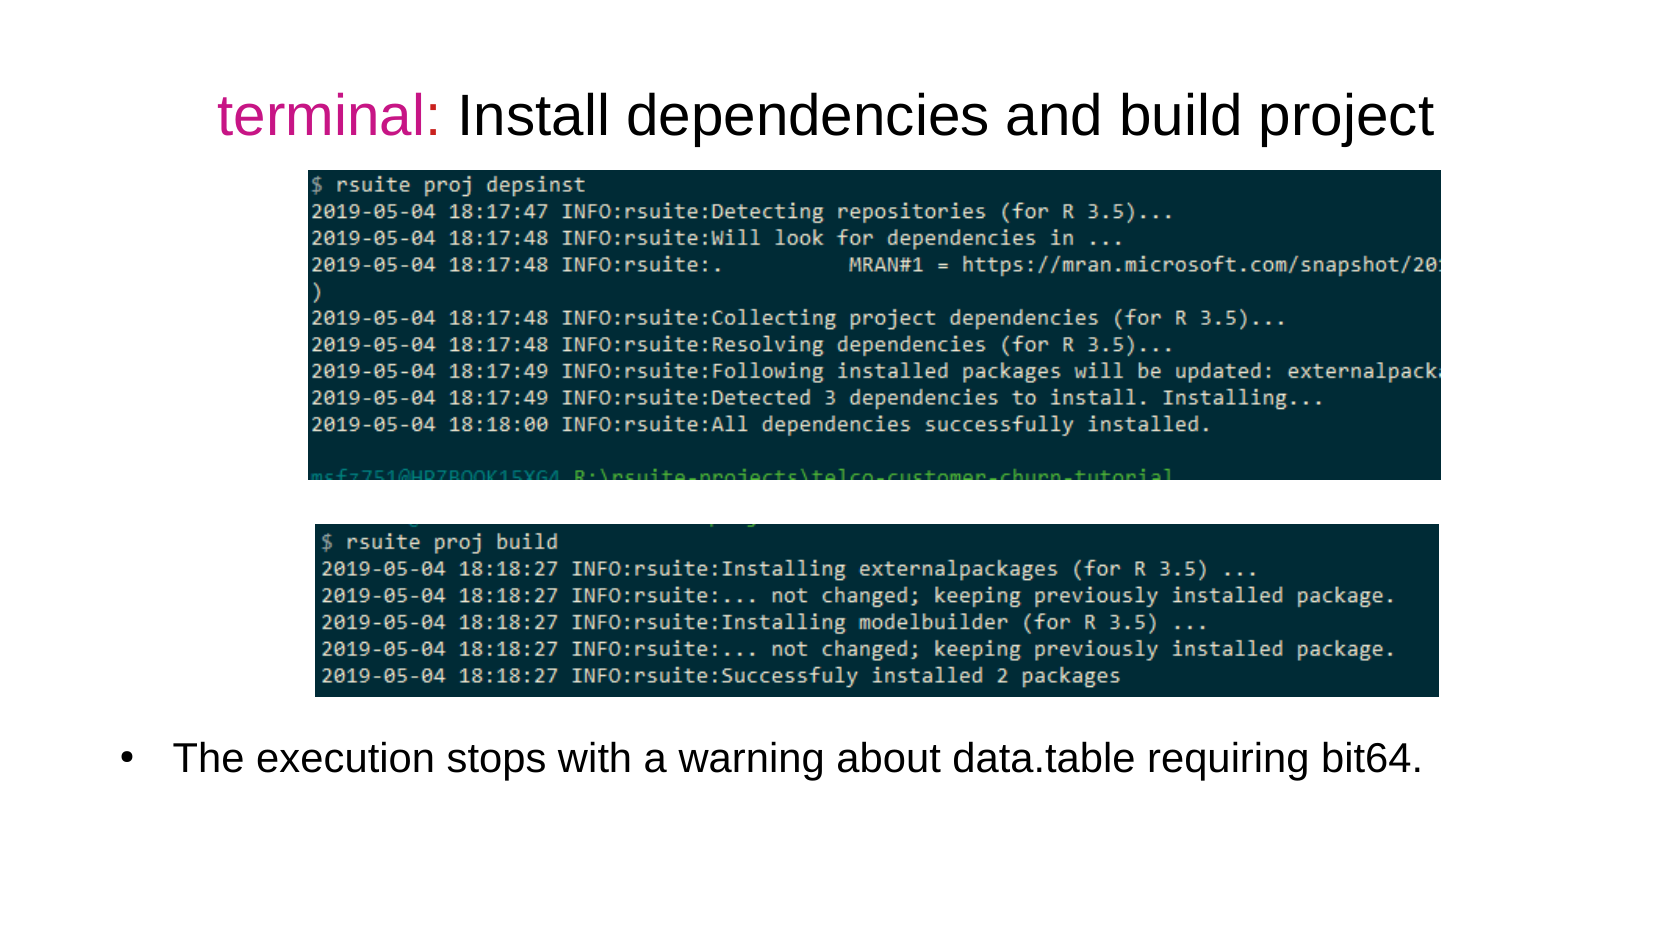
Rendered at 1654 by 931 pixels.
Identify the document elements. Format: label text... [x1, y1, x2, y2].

picture [813, 367, 824, 382]
picture [835, 565, 846, 580]
picture [462, 204, 473, 218]
picture [739, 416, 747, 431]
picture [775, 391, 785, 404]
picture [487, 311, 497, 324]
picture [538, 364, 548, 378]
picture [1147, 645, 1158, 660]
picture [375, 258, 397, 271]
picture [938, 420, 960, 431]
picture [424, 181, 461, 196]
picture [510, 562, 521, 575]
list The execution stops with a warning about data.table requiring bit64. [101, 735, 1591, 901]
picture [1189, 261, 1198, 271]
picture [675, 391, 685, 404]
picture [338, 364, 347, 378]
picture [461, 669, 471, 682]
picture [323, 615, 333, 629]
picture [650, 234, 660, 245]
picture [538, 204, 547, 218]
picture [897, 618, 908, 629]
picture [1199, 645, 1207, 656]
picture [1248, 587, 1257, 602]
picture [523, 533, 531, 549]
picture [835, 587, 844, 602]
picture [409, 538, 421, 549]
picture [860, 592, 869, 602]
picture [1095, 471, 1110, 481]
picture [822, 672, 832, 682]
picture [847, 592, 857, 602]
picture [626, 474, 633, 481]
picture [375, 204, 397, 218]
picture [889, 208, 897, 218]
picture [501, 391, 510, 404]
picture [1177, 261, 1187, 271]
picture [1189, 394, 1198, 404]
picture [811, 560, 819, 575]
picture [1089, 337, 1098, 351]
picture [976, 208, 985, 218]
picture [1123, 645, 1132, 656]
picture [573, 588, 582, 602]
picture [501, 364, 510, 378]
picture [864, 234, 874, 245]
picture [751, 229, 760, 245]
picture [776, 204, 785, 218]
picture [585, 669, 621, 682]
picture [501, 231, 510, 245]
picture [687, 314, 699, 324]
picture [864, 314, 886, 324]
picture [324, 364, 336, 378]
picture [575, 364, 611, 378]
picture [1010, 592, 1021, 607]
picture [872, 592, 883, 607]
picture [697, 672, 708, 682]
picture [1063, 204, 1074, 218]
picture [675, 364, 685, 378]
picture [1161, 562, 1170, 575]
picture [839, 363, 847, 378]
picture [1114, 337, 1123, 351]
picture [926, 208, 949, 218]
picture [922, 614, 944, 629]
picture [323, 669, 333, 682]
picture [663, 256, 672, 271]
picture [1240, 309, 1246, 329]
picture [1237, 640, 1244, 656]
picture [1226, 258, 1235, 271]
picture [760, 562, 769, 575]
picture [563, 311, 572, 324]
picture [1052, 229, 1060, 245]
picture [687, 234, 699, 245]
picture [1013, 391, 1023, 404]
picture [911, 614, 919, 629]
picture [1202, 261, 1212, 271]
picture [835, 640, 844, 656]
picture [685, 615, 694, 629]
picture [850, 389, 860, 404]
picture [360, 642, 371, 656]
picture [488, 204, 498, 218]
picture [1302, 261, 1323, 271]
picture [822, 645, 832, 656]
picture [1297, 645, 1332, 660]
picture [1222, 645, 1232, 656]
picture [422, 588, 446, 602]
picture [1026, 394, 1037, 404]
picture [902, 363, 910, 378]
picture [1114, 389, 1123, 404]
picture [675, 258, 685, 271]
picture [660, 618, 669, 629]
picture [1252, 389, 1260, 404]
picture [1002, 203, 1010, 223]
picture [322, 533, 332, 552]
picture [673, 614, 682, 629]
picture [498, 669, 508, 682]
picture [1360, 645, 1384, 660]
picture [675, 231, 685, 245]
picture [835, 618, 846, 634]
picture [925, 363, 948, 378]
picture [1176, 394, 1185, 404]
picture [462, 311, 473, 324]
picture [341, 471, 346, 481]
picture [811, 614, 819, 629]
picture [850, 258, 923, 271]
picture [712, 416, 735, 431]
picture [472, 562, 483, 575]
picture [348, 538, 358, 549]
picture [910, 669, 919, 682]
picture [451, 364, 460, 378]
picture [472, 669, 483, 682]
picture [563, 258, 572, 271]
picture [1227, 311, 1235, 324]
picture [1347, 592, 1357, 602]
picture [748, 618, 757, 629]
picture [825, 314, 836, 329]
picture [1360, 592, 1384, 607]
picture [1064, 261, 1087, 271]
picture [1138, 420, 1148, 431]
picture [789, 336, 797, 351]
picture [1114, 204, 1123, 218]
picture [375, 417, 397, 431]
picture [826, 391, 835, 404]
picture [772, 645, 782, 656]
picture [375, 364, 397, 378]
picture [509, 669, 521, 682]
picture [626, 234, 647, 245]
picture [963, 420, 972, 431]
picture [374, 311, 397, 324]
picture [673, 587, 682, 602]
picture [822, 592, 832, 602]
picture [450, 471, 454, 481]
picture [750, 208, 772, 218]
picture [676, 204, 685, 218]
picture [450, 311, 459, 324]
picture [947, 592, 983, 607]
picture [850, 341, 897, 356]
picture [1326, 261, 1350, 276]
picture [1123, 592, 1132, 602]
picture [876, 416, 885, 431]
picture [575, 231, 611, 245]
picture [636, 645, 657, 656]
picture [847, 672, 858, 687]
picture [374, 391, 397, 404]
picture [888, 420, 899, 431]
picture [738, 341, 747, 351]
picture [860, 565, 871, 575]
picture [385, 588, 407, 602]
picture [913, 341, 935, 351]
picture [1152, 416, 1160, 431]
picture [798, 672, 807, 682]
picture [997, 645, 1007, 656]
picture [1347, 645, 1357, 656]
picture [1035, 614, 1046, 629]
picture [524, 337, 548, 351]
picture [334, 669, 357, 682]
picture [324, 337, 361, 351]
picture [422, 562, 446, 575]
picture [1151, 261, 1160, 271]
picture [563, 337, 572, 351]
picture [888, 230, 897, 245]
picture [687, 341, 698, 351]
picture [988, 234, 997, 245]
picture [1052, 416, 1060, 431]
picture [1086, 640, 1094, 656]
picture [1176, 311, 1186, 324]
picture [789, 208, 797, 218]
picture [387, 178, 397, 191]
picture [497, 642, 507, 656]
picture [1426, 258, 1437, 271]
picture [412, 311, 436, 324]
picture [985, 565, 994, 575]
picture [626, 394, 647, 404]
picture [636, 672, 657, 682]
picture [1164, 469, 1170, 481]
picture [1111, 672, 1120, 682]
picture [885, 587, 907, 602]
picture [1013, 416, 1035, 431]
picture [713, 391, 736, 404]
picture [763, 367, 786, 378]
picture [926, 420, 935, 431]
picture [601, 469, 608, 481]
picture [798, 588, 807, 602]
picture [501, 258, 510, 271]
picture [1035, 592, 1083, 607]
picture [725, 341, 736, 351]
picture [313, 474, 323, 481]
picture [998, 669, 1008, 682]
picture [673, 667, 682, 682]
picture [701, 474, 736, 481]
picture [1236, 587, 1245, 602]
picture [898, 672, 907, 682]
picture [334, 642, 357, 656]
picture [772, 618, 782, 629]
picture [488, 258, 498, 271]
picture [462, 258, 473, 271]
picture [937, 474, 986, 481]
picture [421, 471, 434, 481]
picture [498, 588, 508, 602]
picture [575, 391, 611, 404]
picture [1239, 389, 1248, 404]
picture [451, 231, 459, 245]
picture [1111, 615, 1120, 629]
picture [1152, 314, 1162, 324]
title terminal: Install dependencies and build project [82, 37, 1571, 193]
picture [737, 391, 747, 404]
picture [488, 231, 497, 245]
picture [850, 367, 860, 378]
picture [1210, 642, 1220, 656]
picture [1085, 615, 1096, 629]
picture [1022, 672, 1057, 687]
picture [885, 640, 907, 656]
picture [1126, 309, 1136, 324]
picture [472, 615, 483, 629]
picture [800, 367, 810, 378]
picture [972, 614, 982, 629]
picture [334, 588, 371, 602]
picture [772, 672, 783, 682]
picture [525, 417, 548, 431]
picture [1039, 474, 1060, 481]
picture [1063, 394, 1073, 404]
picture [488, 364, 497, 378]
picture [685, 669, 694, 682]
picture [872, 645, 883, 660]
picture [735, 565, 744, 575]
picture [750, 394, 772, 404]
picture [1176, 416, 1198, 431]
picture [786, 560, 794, 575]
picture [524, 391, 536, 404]
picture [573, 642, 582, 656]
picture [626, 341, 647, 351]
picture [873, 667, 882, 682]
picture [1174, 640, 1182, 656]
picture [1202, 311, 1210, 324]
picture [786, 592, 796, 602]
picture [525, 311, 548, 324]
picture [385, 642, 407, 656]
picture [897, 565, 908, 575]
picture [887, 367, 897, 378]
picture [313, 391, 323, 404]
picture [1001, 420, 1010, 431]
picture [472, 588, 483, 602]
picture [822, 618, 832, 629]
picture [536, 642, 544, 656]
picture [372, 538, 382, 549]
picture [664, 363, 672, 378]
picture [963, 367, 985, 382]
picture [812, 471, 822, 481]
picture [650, 341, 660, 351]
picture [1186, 562, 1195, 575]
picture [462, 231, 473, 245]
picture [524, 204, 536, 218]
picture [1100, 394, 1110, 404]
picture [451, 258, 461, 271]
picture [787, 389, 810, 404]
picture [1089, 314, 1098, 324]
picture [751, 341, 761, 351]
picture [1335, 640, 1346, 656]
picture [960, 565, 982, 580]
picture [726, 229, 734, 245]
picture [964, 389, 972, 404]
picture [1377, 261, 1387, 271]
picture [434, 538, 471, 553]
picture [860, 645, 869, 656]
picture [838, 229, 848, 245]
picture [650, 421, 660, 431]
picture [313, 311, 323, 324]
picture [462, 364, 473, 378]
picture [573, 562, 582, 575]
picture [509, 615, 521, 629]
picture [575, 258, 611, 271]
picture [839, 469, 844, 481]
picture [1138, 363, 1162, 378]
picture [900, 314, 922, 324]
picture [575, 204, 611, 218]
picture [1052, 367, 1060, 378]
picture [712, 231, 724, 245]
picture [1026, 208, 1049, 218]
picture [1260, 587, 1282, 602]
picture [813, 341, 824, 356]
picture [575, 311, 611, 324]
picture [986, 587, 994, 602]
picture [526, 181, 534, 191]
picture [360, 669, 371, 682]
picture [1127, 389, 1135, 404]
picture [914, 363, 922, 378]
picture [1039, 416, 1048, 431]
picture [334, 615, 346, 629]
picture [889, 474, 897, 481]
picture [1352, 256, 1373, 271]
picture [901, 420, 910, 431]
picture [839, 208, 886, 223]
picture [338, 181, 359, 191]
picture [850, 234, 861, 245]
picture [1137, 640, 1144, 656]
picture [950, 309, 960, 324]
picture [935, 587, 946, 602]
picture [1098, 645, 1120, 656]
picture [1288, 256, 1298, 273]
picture [997, 560, 1033, 580]
picture [812, 314, 822, 324]
picture [660, 565, 669, 575]
picture [1139, 314, 1149, 324]
picture [947, 645, 983, 660]
picture [548, 642, 558, 656]
picture [922, 672, 932, 682]
picture [1014, 261, 1023, 271]
picture [324, 417, 336, 431]
picture [575, 417, 611, 431]
picture [1188, 363, 1210, 382]
picture [685, 588, 694, 602]
picture [889, 309, 897, 329]
picture [1201, 391, 1210, 404]
picture [989, 394, 998, 404]
picture [1052, 389, 1060, 404]
picture [1035, 645, 1083, 660]
picture [412, 258, 436, 271]
picture [412, 204, 436, 218]
picture [786, 614, 794, 629]
picture [626, 208, 647, 218]
picture [651, 469, 657, 481]
picture [988, 258, 1012, 276]
picture [412, 337, 436, 351]
picture [1001, 474, 1010, 481]
picture [626, 367, 647, 378]
picture [764, 336, 772, 351]
picture [460, 642, 469, 656]
picture [798, 614, 807, 629]
picture [822, 565, 832, 575]
picture [760, 615, 769, 629]
picture [697, 618, 708, 629]
picture [501, 204, 509, 218]
picture [1264, 261, 1274, 271]
picture [1164, 391, 1173, 404]
picture [488, 417, 498, 431]
picture [412, 417, 436, 431]
picture [313, 231, 322, 245]
picture [739, 363, 747, 378]
picture [399, 181, 411, 191]
picture [312, 337, 323, 351]
picture [350, 231, 360, 245]
picture [684, 642, 694, 656]
picture [1074, 560, 1082, 580]
picture [1176, 367, 1185, 378]
picture [776, 341, 786, 351]
picture [451, 417, 460, 431]
picture [1263, 394, 1273, 404]
picture [473, 533, 482, 553]
picture [975, 420, 986, 431]
picture [515, 471, 522, 481]
picture [838, 336, 847, 351]
picture [573, 669, 582, 682]
picture [324, 231, 347, 245]
picture [585, 642, 621, 656]
picture [864, 367, 872, 378]
picture [788, 230, 824, 245]
picture [1238, 363, 1261, 378]
picture [377, 471, 383, 478]
picture [1251, 261, 1260, 271]
picture [913, 389, 922, 404]
picture [650, 367, 660, 378]
picture [662, 471, 672, 481]
picture [313, 258, 323, 271]
picture [1213, 367, 1223, 378]
picture [636, 592, 657, 602]
picture [900, 336, 910, 351]
picture [613, 474, 623, 481]
picture [537, 391, 548, 404]
picture [1127, 417, 1135, 431]
picture [885, 672, 894, 682]
picture [626, 261, 647, 271]
picture [413, 471, 418, 481]
picture [575, 178, 584, 191]
picture [1426, 363, 1437, 378]
picture [751, 363, 760, 378]
picture [360, 562, 371, 575]
picture [712, 337, 724, 351]
picture [497, 562, 508, 575]
picture [461, 588, 470, 602]
picture [1199, 560, 1206, 580]
picture [1260, 640, 1282, 656]
picture [800, 208, 824, 223]
picture [1402, 256, 1411, 273]
picture [1075, 471, 1085, 481]
picture [1127, 336, 1134, 356]
picture [376, 176, 384, 191]
picture [324, 258, 361, 271]
picture [412, 391, 436, 404]
picture [1277, 261, 1287, 271]
picture [548, 562, 558, 575]
picture [609, 615, 621, 629]
picture [1002, 338, 1009, 356]
picture [650, 208, 660, 218]
picture [1136, 615, 1145, 629]
picture [463, 176, 472, 196]
picture [636, 565, 657, 575]
picture [675, 311, 685, 324]
picture [536, 533, 544, 549]
picture [786, 672, 794, 682]
picture [989, 420, 998, 431]
picture [563, 391, 572, 404]
picture [976, 341, 985, 351]
picture [422, 642, 445, 656]
picture [548, 615, 558, 629]
picture [1414, 258, 1425, 271]
picture [1048, 618, 1071, 629]
picture [550, 181, 559, 191]
picture [375, 231, 397, 245]
picture [1214, 256, 1224, 271]
picture [385, 669, 407, 682]
picture [664, 309, 672, 324]
picture [748, 565, 757, 575]
picture [573, 615, 582, 629]
picture [1112, 474, 1136, 481]
picture [673, 560, 682, 575]
picture [348, 615, 358, 629]
picture [1114, 420, 1123, 431]
picture [1035, 565, 1046, 575]
picture [563, 204, 572, 218]
picture [963, 234, 985, 245]
picture [462, 391, 473, 404]
picture [975, 258, 985, 271]
picture [537, 231, 548, 245]
picture [324, 204, 361, 218]
picture [1098, 565, 1121, 575]
picture [873, 562, 894, 575]
picture [1086, 587, 1094, 602]
picture [797, 642, 807, 656]
picture [735, 618, 744, 629]
picture [1089, 363, 1098, 378]
picture [1000, 363, 1037, 382]
picture [776, 229, 784, 245]
picture [798, 560, 807, 575]
picture [585, 615, 607, 629]
picture [697, 645, 708, 656]
picture [500, 181, 523, 196]
picture [650, 314, 660, 324]
picture [1226, 364, 1235, 378]
picture [963, 208, 974, 218]
picture [385, 562, 407, 575]
picture [664, 229, 672, 245]
picture [1097, 672, 1108, 682]
picture [687, 208, 698, 218]
picture [334, 562, 357, 575]
picture [800, 341, 810, 351]
picture [526, 231, 535, 245]
picture [1249, 640, 1257, 656]
picture [1135, 562, 1146, 575]
picture [850, 314, 861, 329]
picture [687, 261, 698, 271]
picture [1276, 394, 1287, 409]
picture [450, 391, 461, 404]
picture [422, 669, 446, 682]
picture [1147, 592, 1158, 607]
picture [723, 615, 732, 629]
picture [663, 336, 672, 351]
picture [664, 389, 672, 404]
picture [626, 314, 647, 324]
picture [674, 640, 682, 656]
picture [386, 533, 394, 549]
picture [1126, 256, 1148, 271]
picture [350, 311, 360, 324]
picture [1048, 565, 1057, 575]
picture [1038, 367, 1049, 378]
picture [925, 394, 960, 404]
picture [739, 309, 747, 324]
picture [313, 364, 322, 378]
picture [772, 565, 782, 575]
picture [1098, 592, 1120, 602]
picture [1297, 592, 1332, 607]
picture [547, 533, 557, 549]
picture [626, 420, 647, 431]
picture [1075, 314, 1087, 324]
picture [636, 618, 657, 629]
picture [963, 256, 973, 271]
picture [1222, 592, 1232, 602]
picture [775, 420, 822, 436]
picture [713, 364, 722, 378]
picture [1164, 261, 1174, 271]
picture [548, 669, 557, 682]
picture [1114, 363, 1123, 378]
picture [948, 667, 957, 682]
picture [451, 204, 460, 218]
picture [1060, 667, 1082, 682]
picture [935, 640, 946, 656]
picture [1002, 229, 1010, 245]
picture [536, 615, 545, 629]
picture [1139, 469, 1146, 481]
picture [472, 642, 483, 656]
picture [525, 364, 535, 378]
picture [361, 538, 369, 549]
picture [1136, 587, 1145, 602]
picture [575, 337, 611, 351]
picture [676, 417, 685, 431]
picture [323, 642, 332, 656]
picture [948, 614, 957, 629]
picture [684, 562, 694, 575]
picture [563, 417, 572, 431]
picture [1077, 394, 1085, 404]
picture [725, 367, 736, 378]
picture [775, 471, 785, 481]
picture [323, 562, 333, 575]
picture [851, 474, 860, 481]
picture [963, 341, 974, 351]
picture [687, 367, 699, 378]
picture [1128, 203, 1134, 223]
picture [951, 208, 960, 218]
picture [1013, 203, 1024, 218]
picture [824, 474, 836, 481]
picture [785, 645, 796, 656]
picture [951, 336, 960, 351]
picture [960, 667, 982, 682]
picture [789, 363, 797, 378]
picture [510, 642, 521, 656]
picture [1010, 645, 1021, 660]
picture [687, 394, 699, 404]
picture [1102, 363, 1110, 378]
picture [1302, 364, 1323, 378]
picture [914, 474, 921, 481]
picture [788, 474, 796, 481]
picture [697, 565, 708, 575]
picture [462, 337, 473, 351]
picture [360, 615, 371, 629]
picture [938, 341, 947, 351]
picture [663, 416, 672, 431]
picture [1185, 592, 1195, 602]
picture [650, 261, 660, 271]
picture [1039, 256, 1048, 273]
picture [1173, 592, 1182, 602]
picture [350, 391, 360, 404]
picture [576, 471, 584, 481]
picture [1013, 234, 1024, 245]
picture [663, 208, 672, 218]
picture [1085, 672, 1096, 687]
picture [1150, 614, 1156, 633]
picture [1185, 645, 1195, 656]
picture [585, 588, 621, 602]
picture [713, 204, 736, 218]
picture [863, 394, 910, 409]
picture [963, 314, 1010, 329]
picture [1013, 336, 1024, 351]
picture [1051, 256, 1060, 273]
picture [489, 471, 494, 481]
picture [1211, 589, 1220, 602]
picture [747, 672, 757, 682]
picture [422, 615, 446, 629]
picture [338, 417, 361, 431]
picture [936, 667, 944, 682]
picture [722, 669, 744, 682]
picture [1088, 391, 1098, 404]
picture [535, 588, 545, 602]
picture [1089, 204, 1098, 218]
picture [536, 562, 545, 575]
picture [498, 615, 508, 629]
picture [1075, 367, 1087, 378]
picture [563, 231, 572, 245]
picture [674, 474, 697, 481]
picture [412, 364, 435, 378]
picture [487, 176, 497, 191]
picture [488, 391, 498, 404]
picture [324, 311, 347, 324]
picture [501, 337, 509, 351]
picture [1152, 474, 1160, 481]
picture [324, 391, 347, 404]
picture [723, 562, 732, 575]
picture [925, 471, 935, 481]
picture [461, 562, 471, 575]
picture [549, 588, 557, 602]
picture [563, 181, 572, 191]
picture [1388, 258, 1398, 271]
picture [1288, 367, 1299, 378]
picture [451, 338, 460, 351]
picture [762, 311, 797, 324]
picture [801, 469, 808, 481]
picture [961, 614, 969, 629]
picture [861, 614, 894, 629]
picture [660, 645, 669, 656]
picture [585, 562, 621, 575]
picture [985, 618, 1008, 629]
picture [509, 588, 521, 602]
picture [536, 669, 545, 682]
picture [1198, 592, 1207, 602]
picture [738, 204, 747, 218]
picture [412, 231, 435, 245]
picture [801, 309, 809, 324]
picture [713, 311, 736, 324]
picture [687, 420, 698, 431]
picture [314, 283, 320, 302]
picture [997, 592, 1007, 602]
picture [524, 258, 548, 271]
picture [1089, 416, 1098, 431]
picture [462, 417, 473, 431]
picture [1100, 420, 1110, 431]
picture [385, 615, 407, 629]
picture [847, 645, 857, 656]
picture [375, 337, 397, 351]
picture [760, 672, 769, 682]
picture [986, 640, 994, 656]
picture [875, 364, 885, 378]
picture [739, 229, 747, 245]
picture [497, 533, 519, 549]
picture [1014, 469, 1023, 481]
picture [1114, 309, 1122, 329]
picture [1026, 341, 1049, 351]
picture [925, 311, 935, 324]
picture [1227, 389, 1235, 404]
picture [362, 181, 372, 191]
picture [1213, 394, 1223, 404]
picture [675, 338, 685, 351]
picture [914, 204, 922, 218]
picture [397, 535, 407, 549]
picture [938, 264, 949, 268]
picture [488, 338, 498, 351]
picture [1088, 261, 1110, 271]
picture [900, 230, 960, 249]
picture [762, 416, 772, 431]
picture [1377, 363, 1423, 382]
picture [1086, 560, 1096, 575]
picture [1013, 309, 1060, 324]
picture [322, 588, 333, 602]
picture [312, 204, 323, 218]
picture [312, 417, 323, 431]
picture [901, 208, 910, 218]
picture [660, 672, 669, 682]
picture [836, 667, 844, 682]
picture [563, 364, 572, 378]
picture [1335, 587, 1346, 602]
picture [1063, 234, 1073, 245]
picture [825, 416, 872, 431]
picture [811, 667, 821, 682]
picture [500, 417, 511, 431]
picture [650, 394, 660, 404]
picture [539, 176, 547, 191]
picture [350, 364, 360, 378]
picture [461, 615, 470, 629]
picture [1063, 421, 1073, 436]
picture [752, 309, 759, 324]
picture [1024, 614, 1031, 633]
picture [1164, 416, 1173, 431]
picture [501, 311, 510, 324]
picture [1326, 367, 1373, 378]
picture [949, 560, 957, 575]
picture [738, 469, 772, 481]
picture [1027, 234, 1035, 245]
picture [772, 592, 782, 602]
picture [660, 592, 669, 602]
picture [312, 176, 322, 194]
picture [697, 592, 708, 602]
picture [1064, 309, 1072, 324]
picture [1063, 337, 1074, 351]
picture [988, 367, 997, 378]
picture [911, 565, 944, 575]
picture [975, 394, 986, 404]
picture [862, 474, 885, 481]
